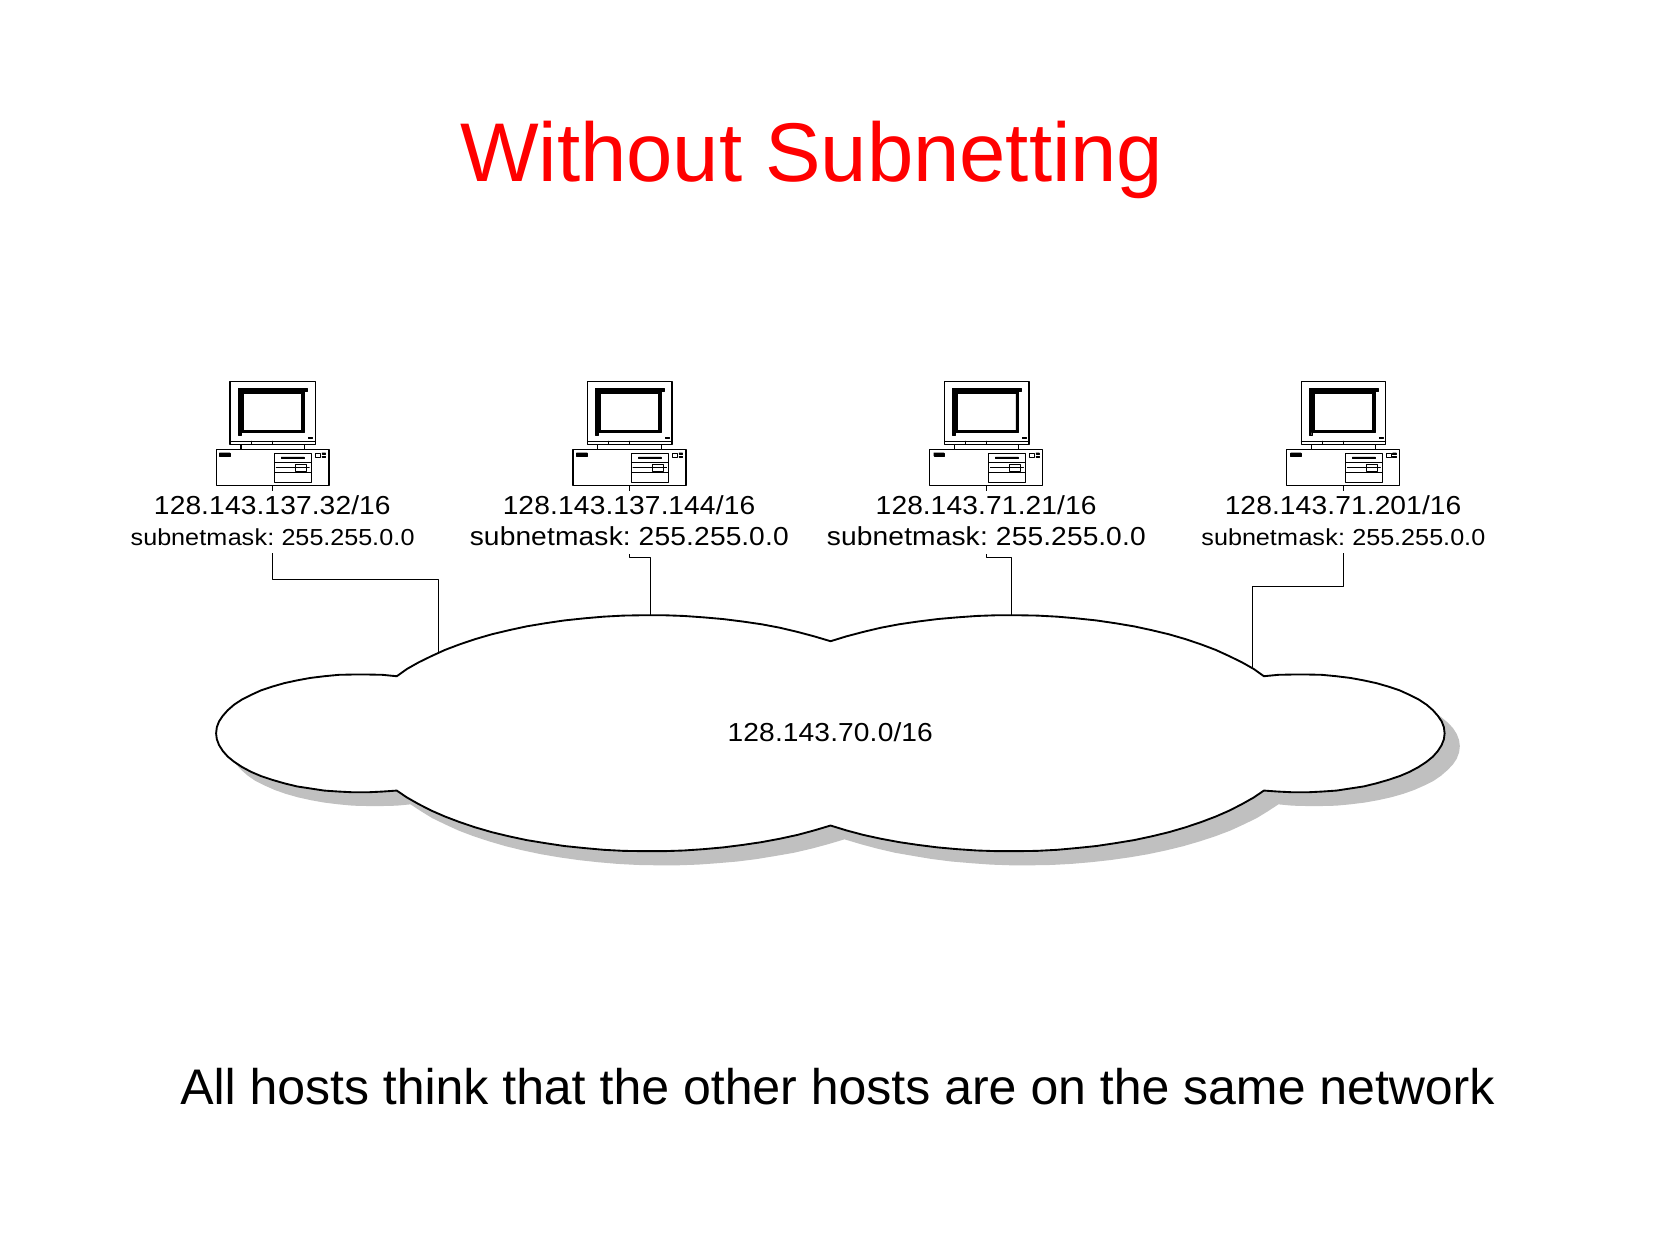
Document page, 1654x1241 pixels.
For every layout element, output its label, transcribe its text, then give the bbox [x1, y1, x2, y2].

text_box All hosts think that the other hosts are on the same network [147, 1051, 1511, 1123]
title Without Subnetting [0, 49, 1654, 257]
chart [94, 354, 1542, 889]
